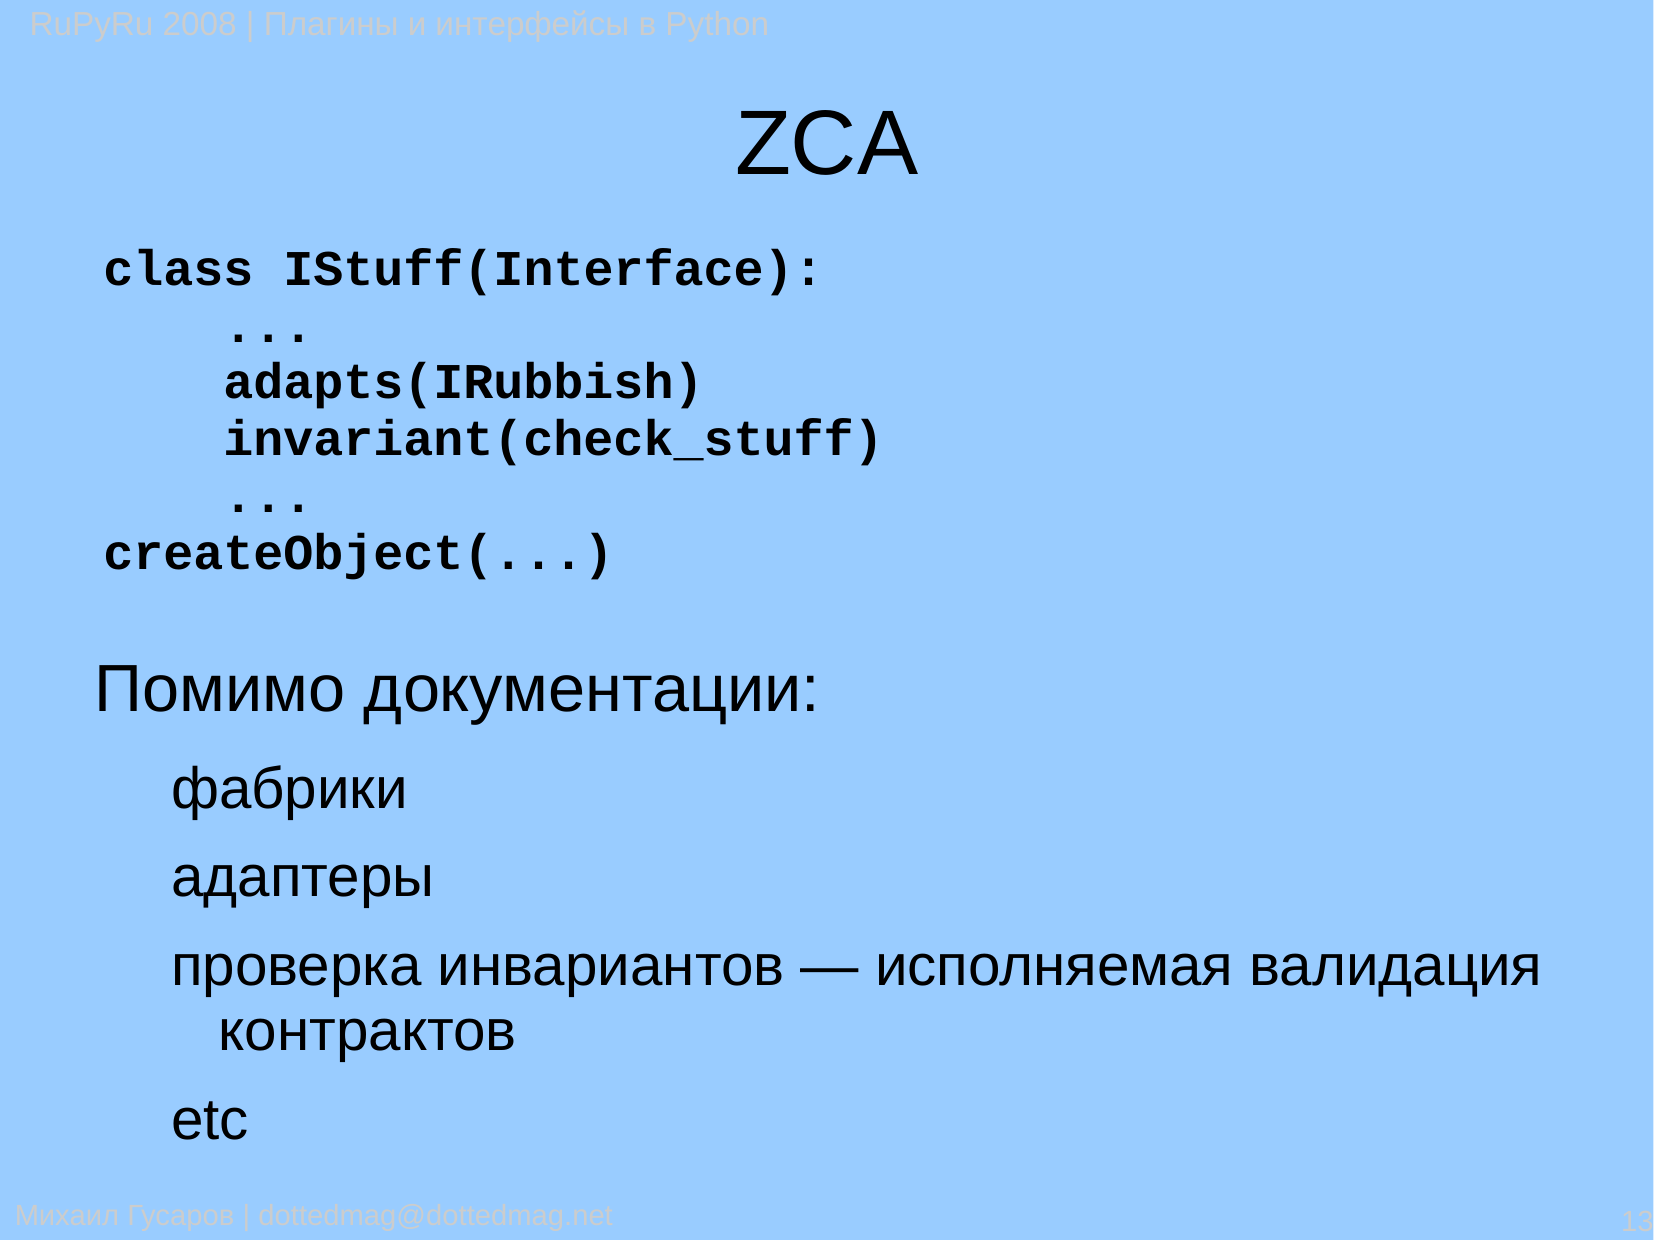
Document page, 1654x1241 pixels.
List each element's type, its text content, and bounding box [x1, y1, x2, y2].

title ZCA [82, 56, 1571, 229]
text_box class IStuff(Interface): ... adapts(IRubbish) invariant(check_stuff) ... createObject(...) [88, 236, 899, 592]
list Помимо документации: фабрики адаптеры проверка инвариантов — исполняемая валидация контрактов etc [76, 651, 1565, 1152]
